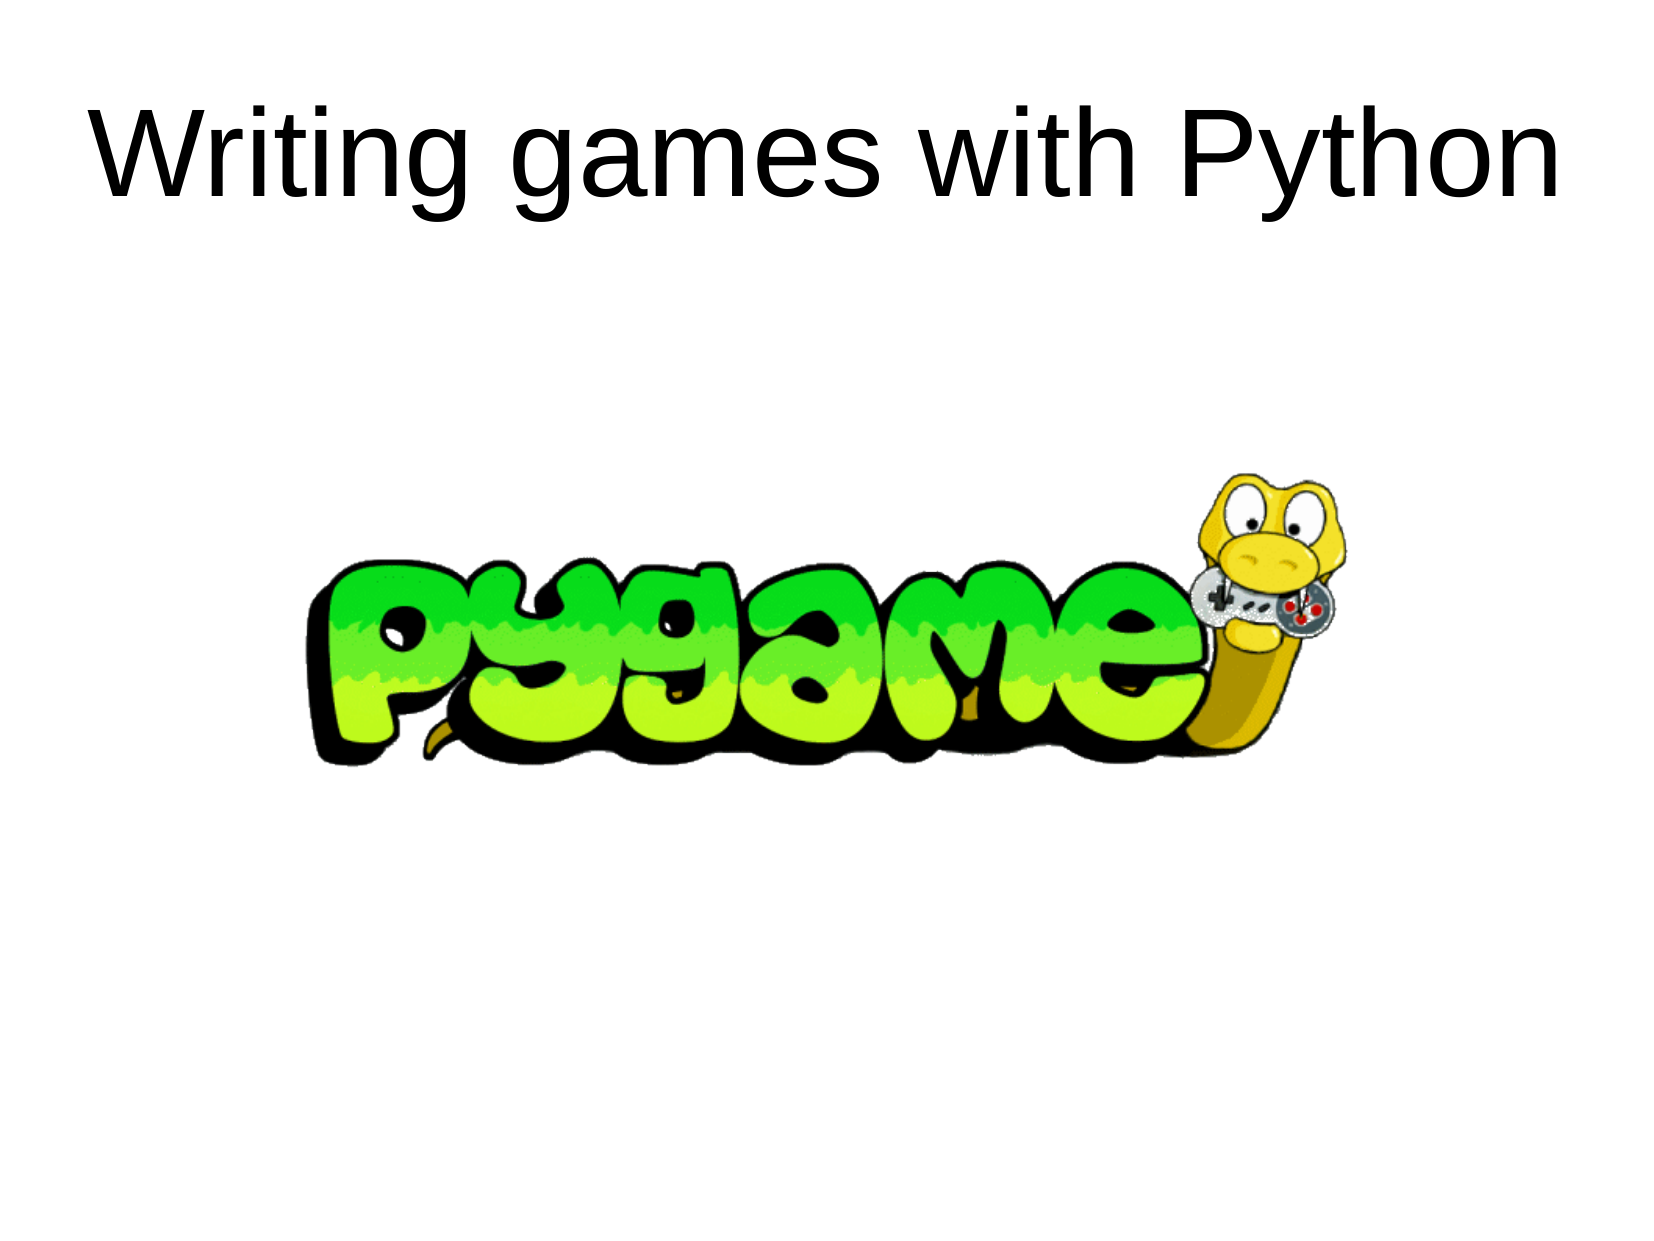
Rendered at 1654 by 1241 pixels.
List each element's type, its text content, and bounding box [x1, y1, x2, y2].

picture [299, 464, 1356, 777]
title Writing games with Python [82, 49, 1571, 257]
